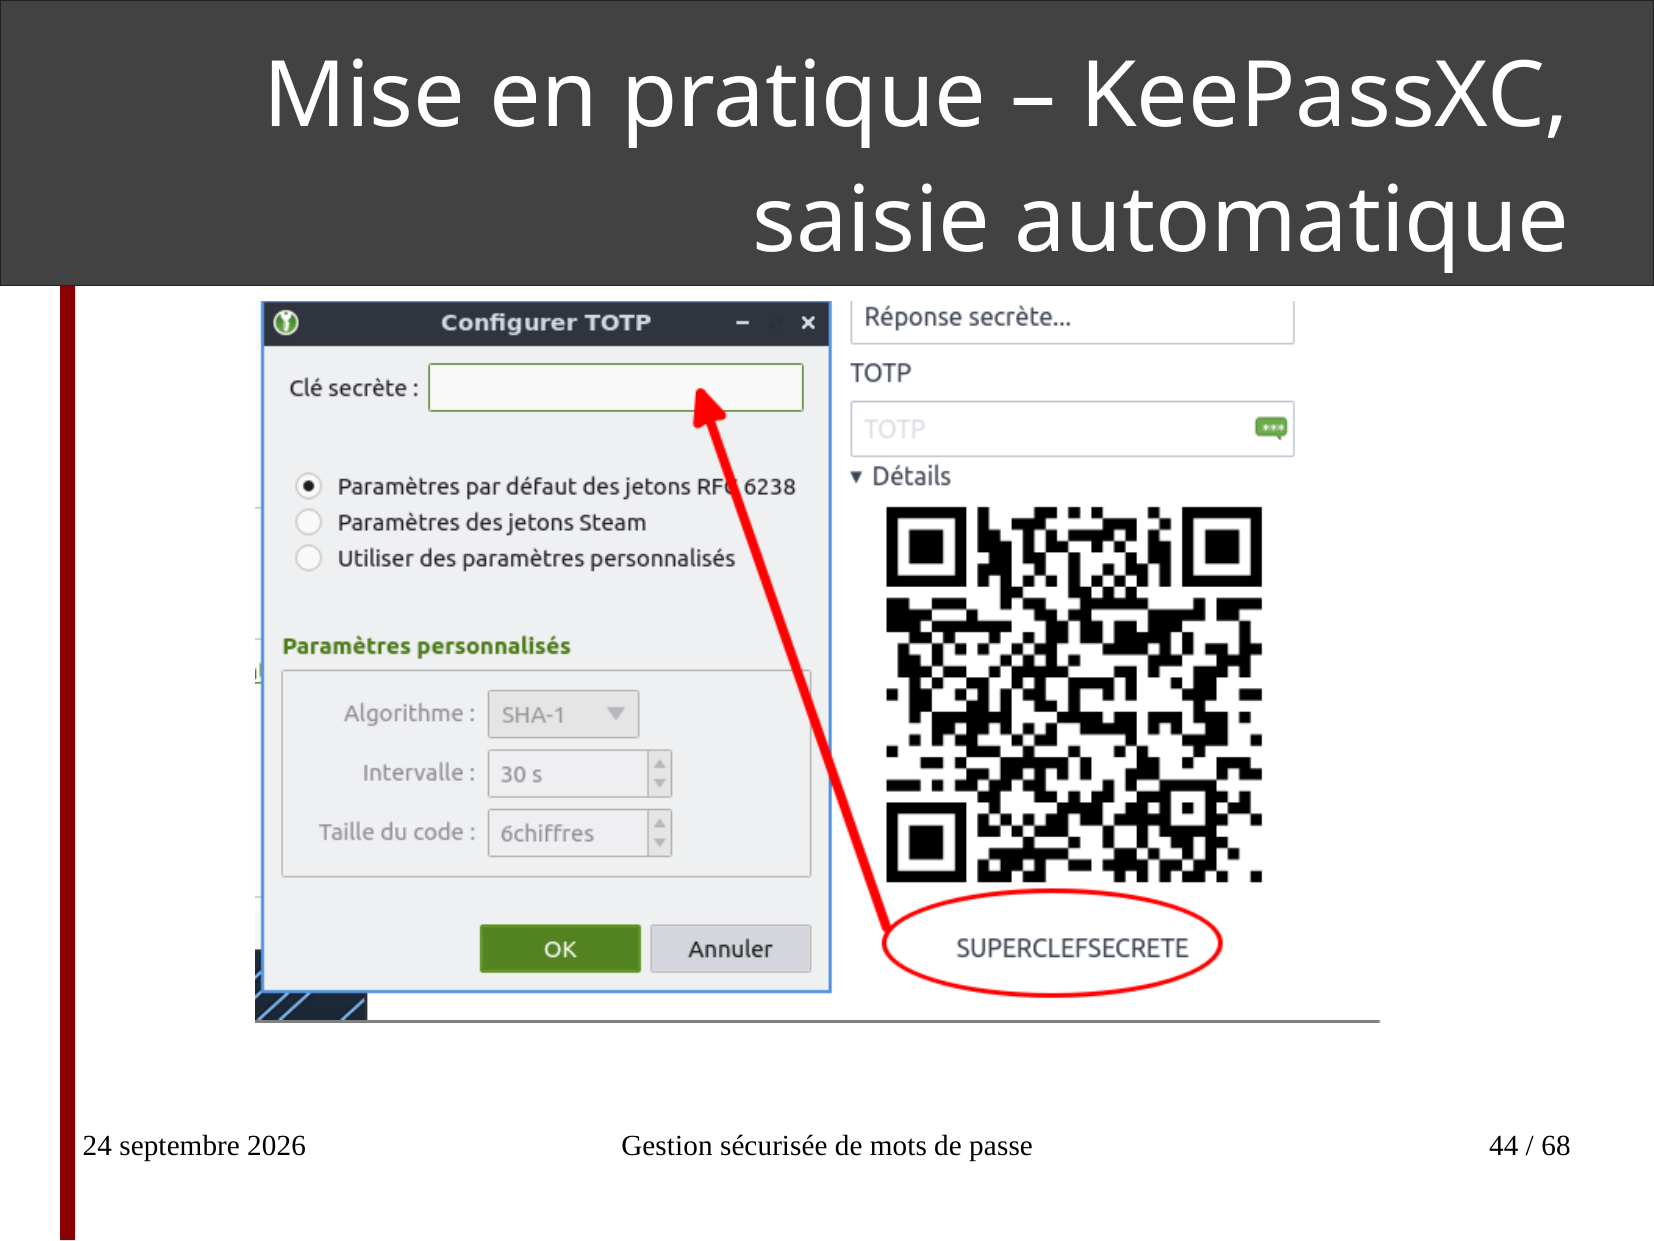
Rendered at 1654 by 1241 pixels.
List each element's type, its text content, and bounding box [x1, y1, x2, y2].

title Mise en pratique – KeePassXC, saisie automatique [82, 27, 1571, 279]
picture [255, 301, 1381, 1021]
